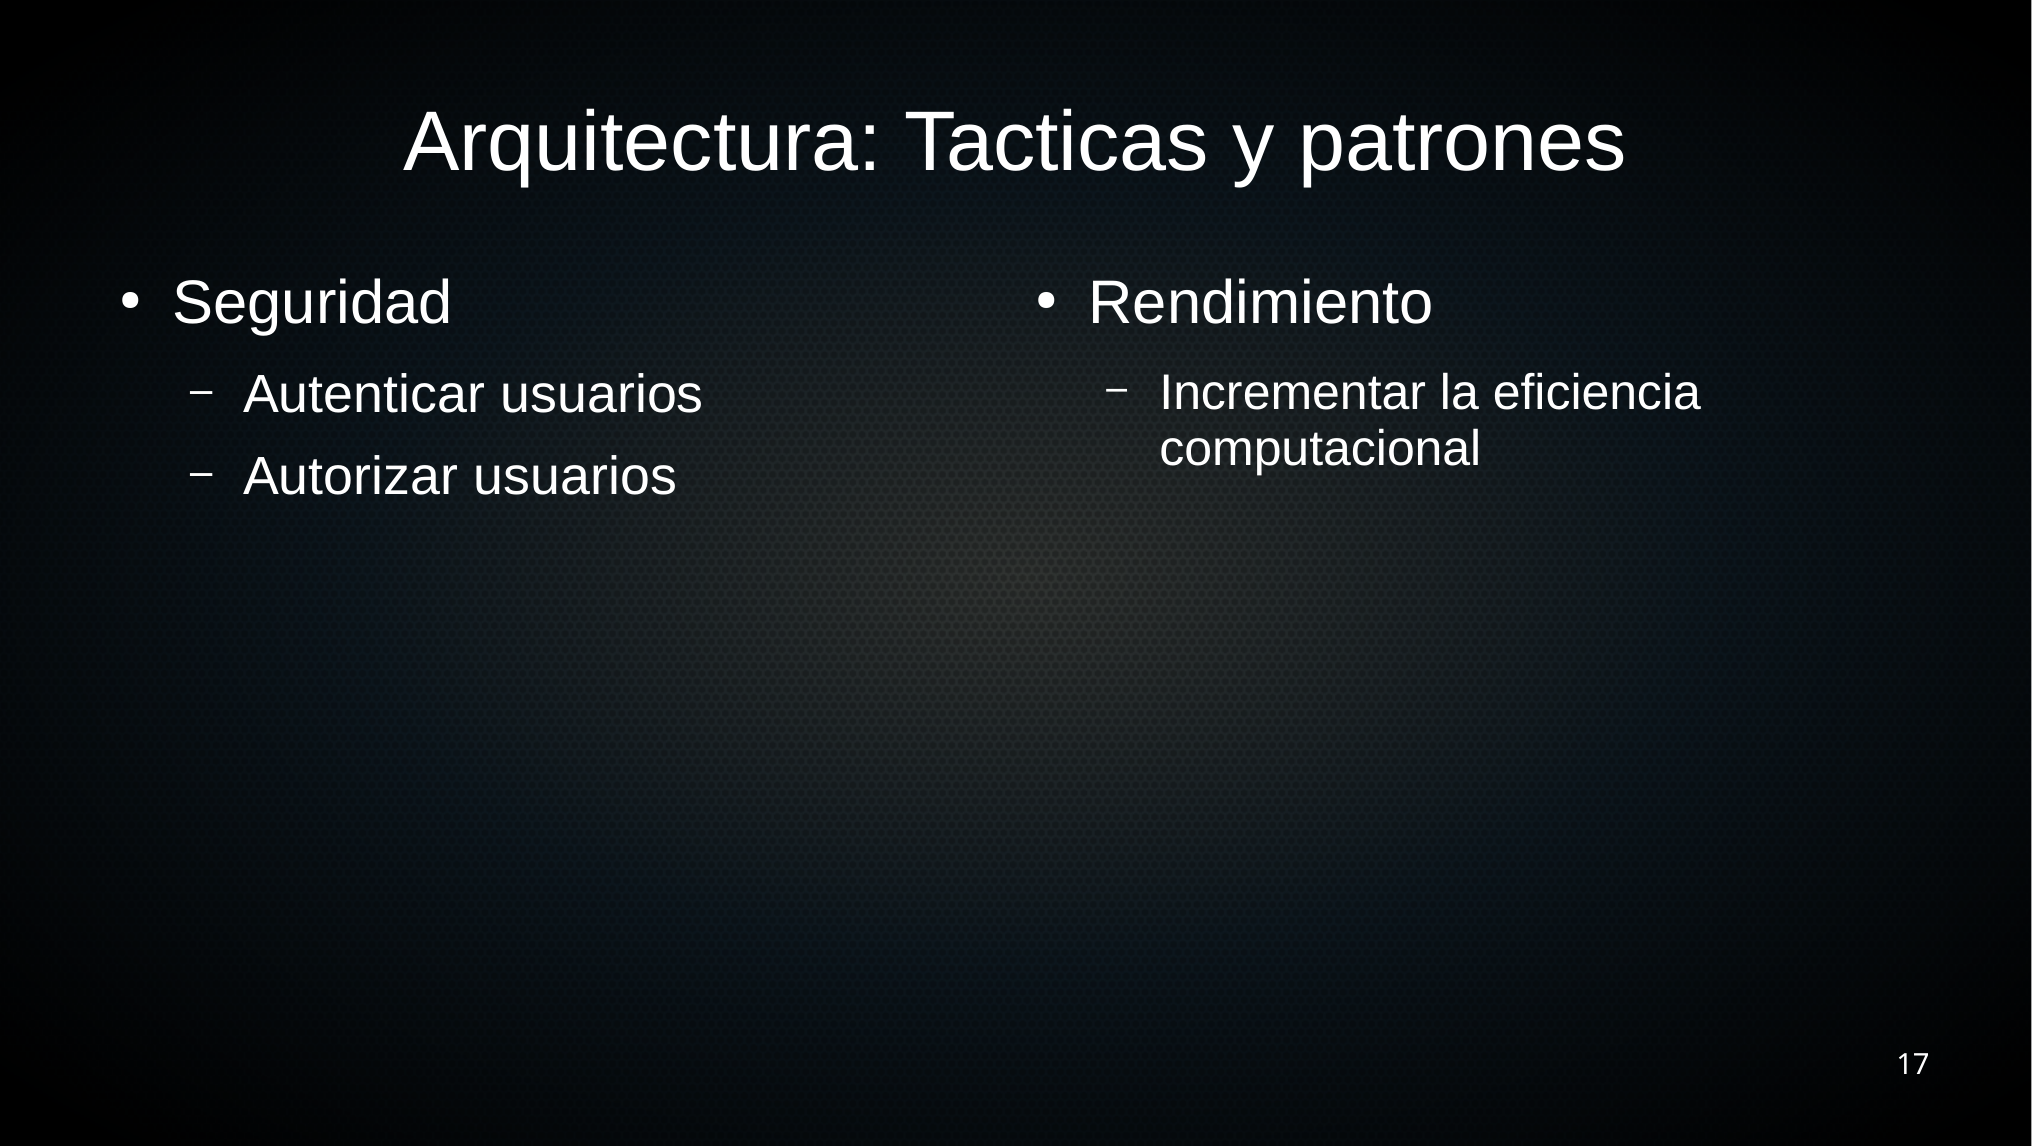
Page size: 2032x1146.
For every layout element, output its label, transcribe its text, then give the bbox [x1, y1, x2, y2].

picture [0, 0, 2032, 1146]
list Rendimiento Incrementar la eficiencia computacional [1017, 268, 1891, 933]
list Seguridad Autenticar usuarios Autorizar usuarios [101, 268, 974, 933]
title Arquitectura: Tacticas y patrones [101, 45, 1930, 237]
